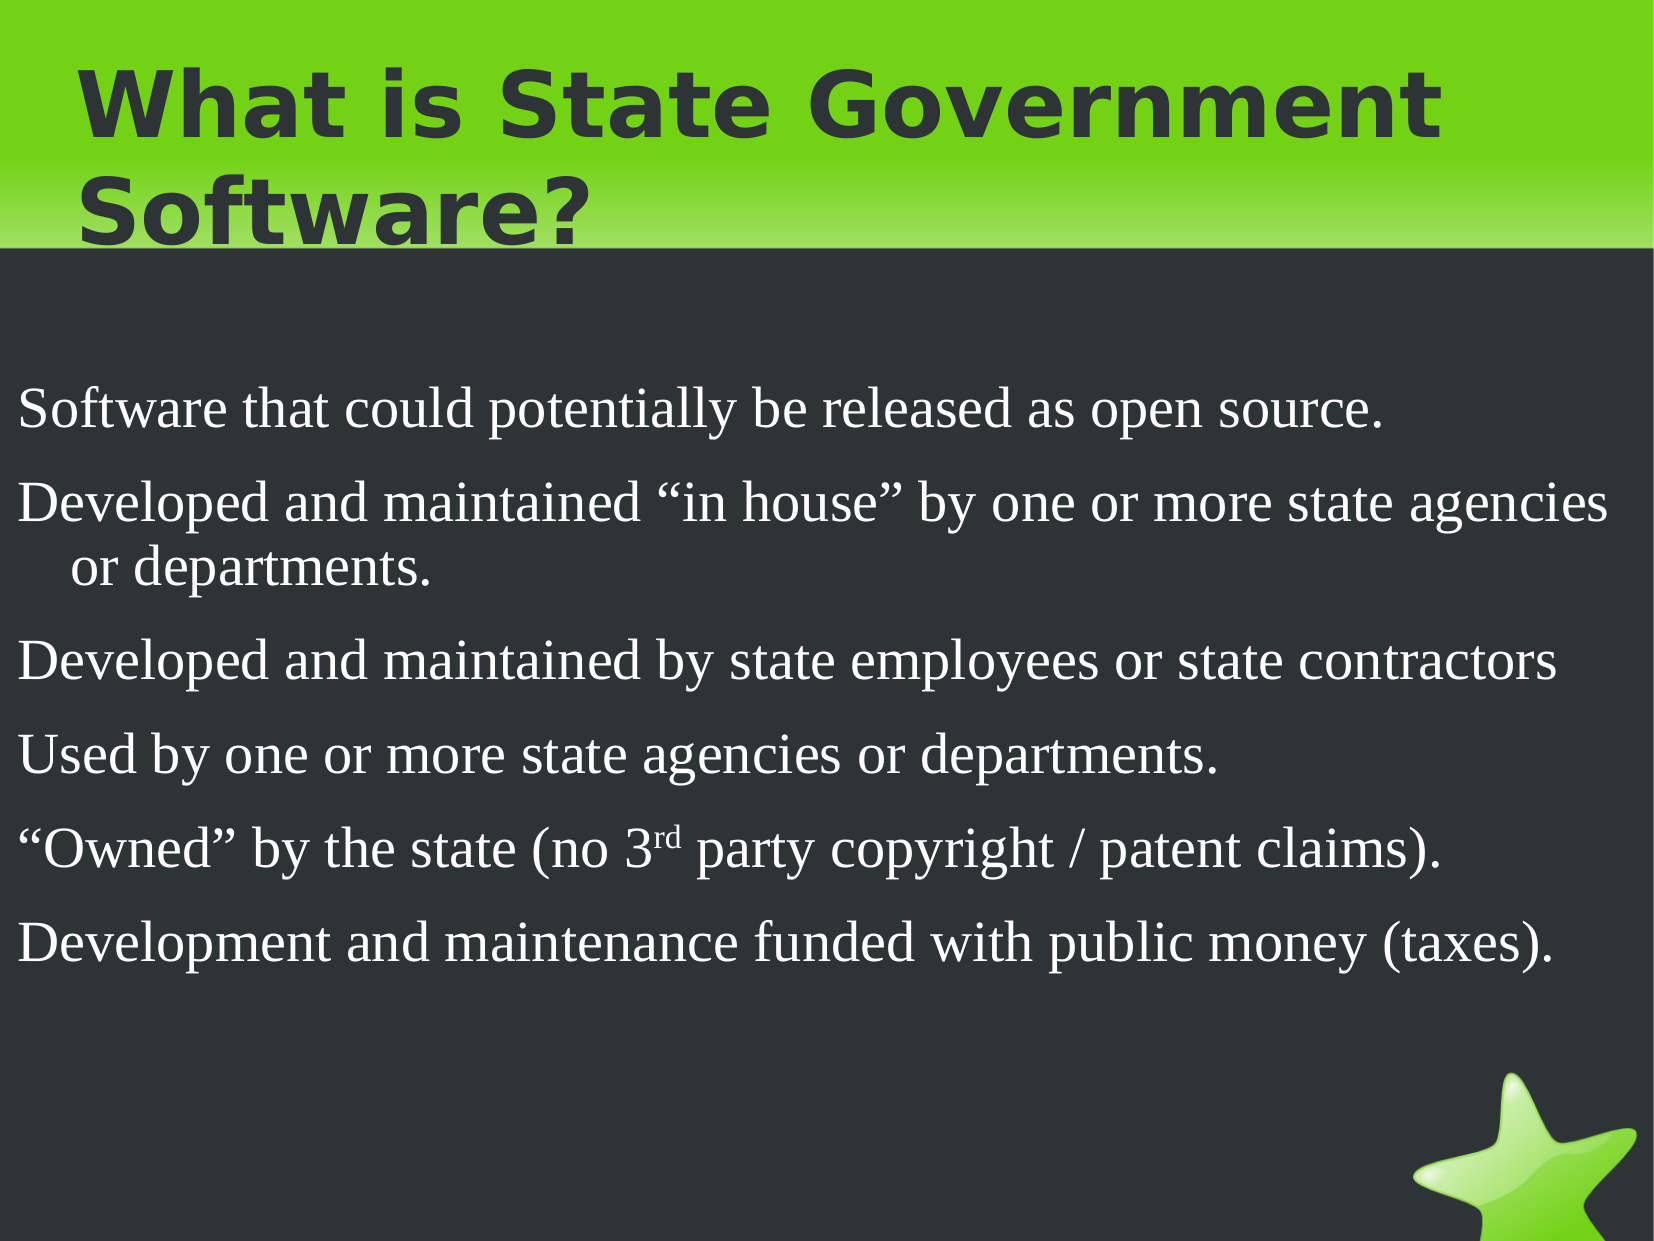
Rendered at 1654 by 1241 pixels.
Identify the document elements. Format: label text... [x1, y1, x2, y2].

picture [0, 0, 1654, 1241]
list Software that could potentially be released as open source. Developed and maintained “in house” by one or more state agencies or departments. Developed and maintained by state employees or state contractors Used by one or more state agencies or departments. “Owned” by the state (no 3rd party copyright / patent claims). Development and maintenance funded with public money (taxes). [0, 375, 1613, 1111]
title What is State Government Software? [75, 51, 1613, 266]
